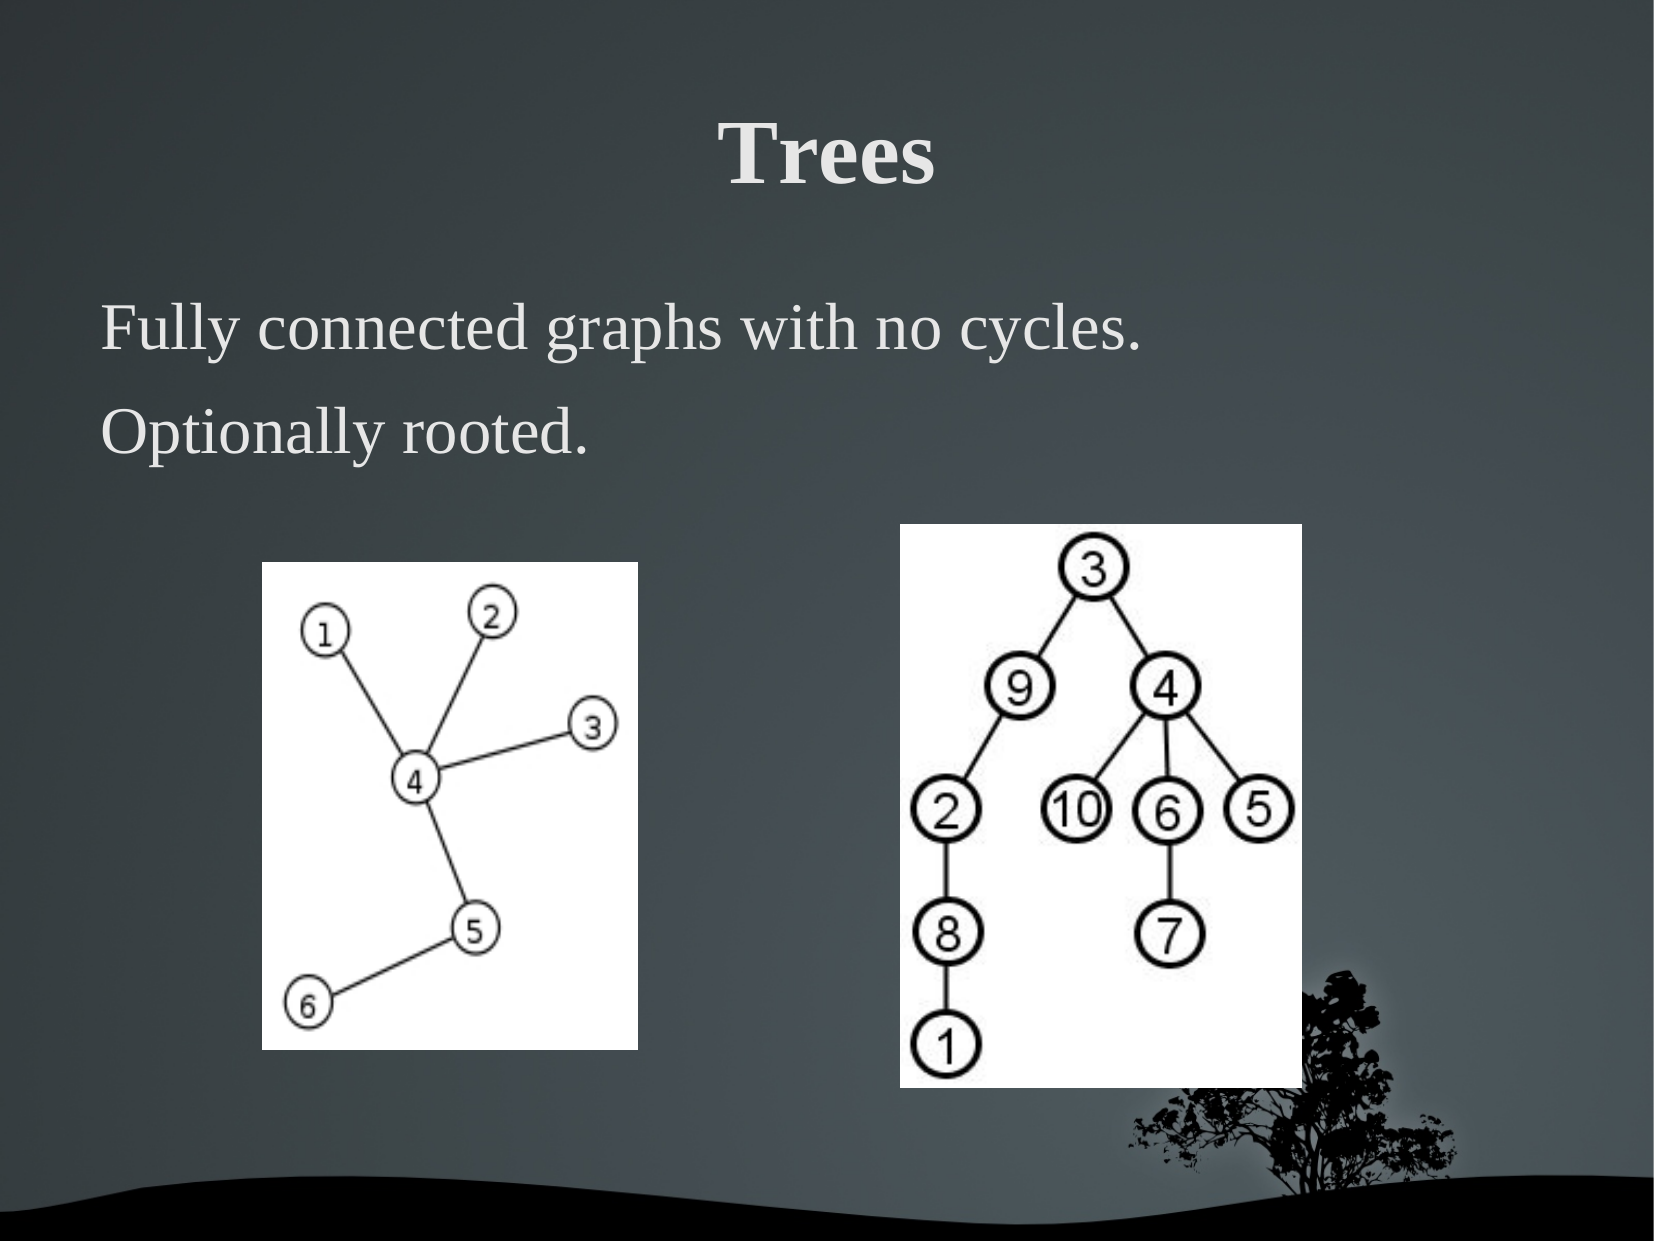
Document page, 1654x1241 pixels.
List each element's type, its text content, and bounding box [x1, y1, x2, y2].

picture [0, 0, 1654, 1241]
title Trees [82, 49, 1571, 257]
list Fully connected graphs with no cycles. Optionally rooted. [82, 290, 1571, 526]
